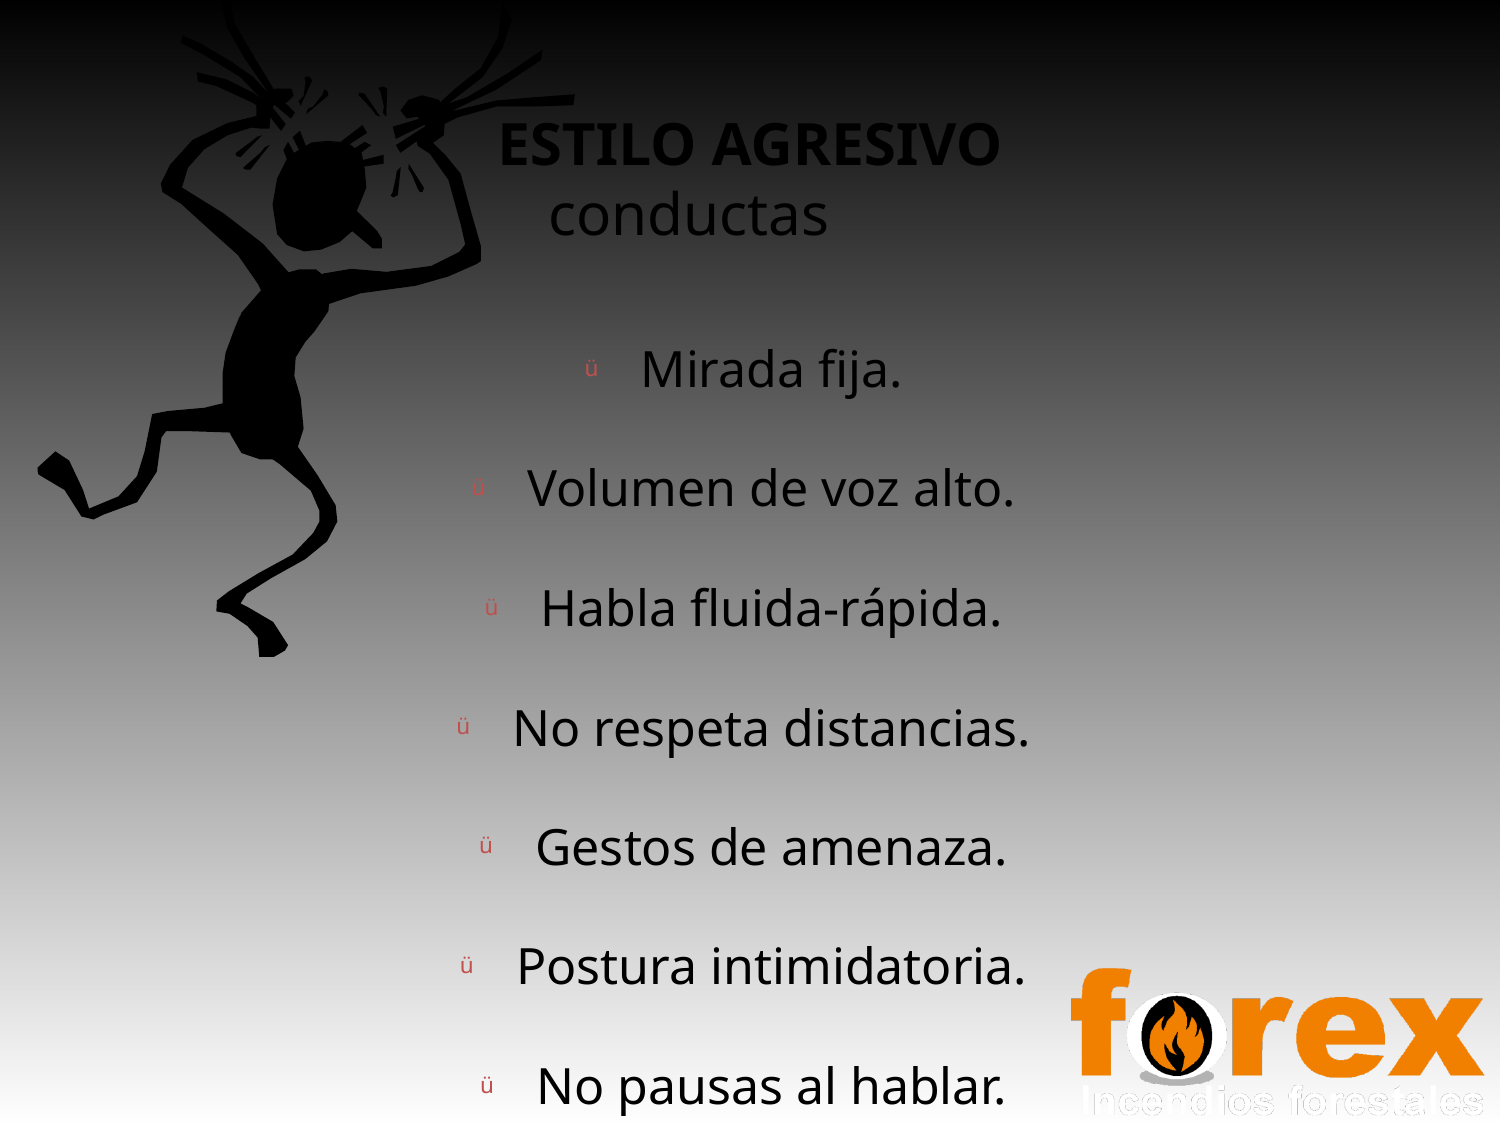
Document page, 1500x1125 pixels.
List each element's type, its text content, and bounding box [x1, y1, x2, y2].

list Mirada fija. Volumen de voz alto. Habla fluida-rápida. No respeta distancias. Gestos de amenaza. Postura intimidatoria. No pausas al hablar. [249, 299, 1238, 975]
chart [37, 0, 575, 657]
title ESTILO AGRESIVO conductas [575, 99, 1388, 288]
picture [1054, 927, 1500, 1125]
